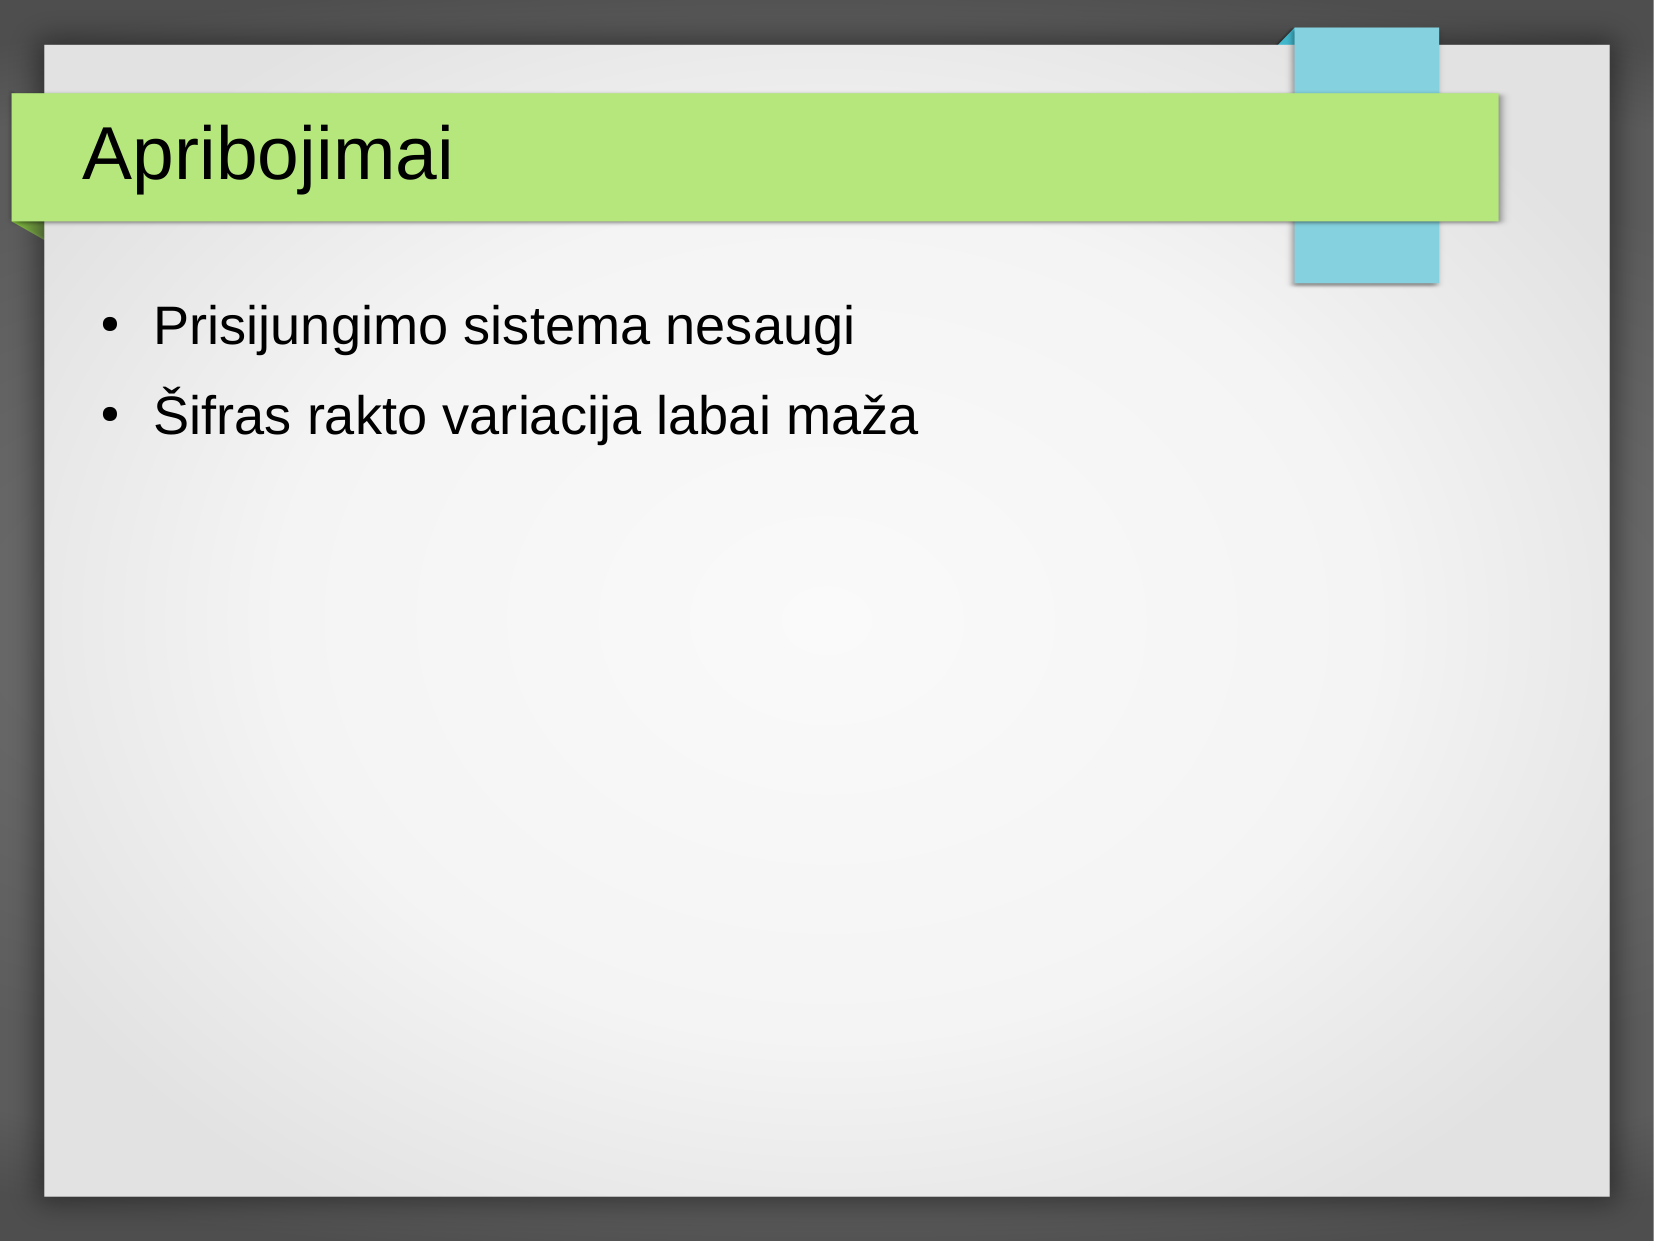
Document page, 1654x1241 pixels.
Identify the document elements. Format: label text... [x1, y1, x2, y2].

list Prisijungimo sistema nesaugi Šifras rakto variacija labai maža [82, 295, 1571, 1015]
picture [0, 0, 1654, 1241]
title Apribojimai [82, 94, 1264, 213]
